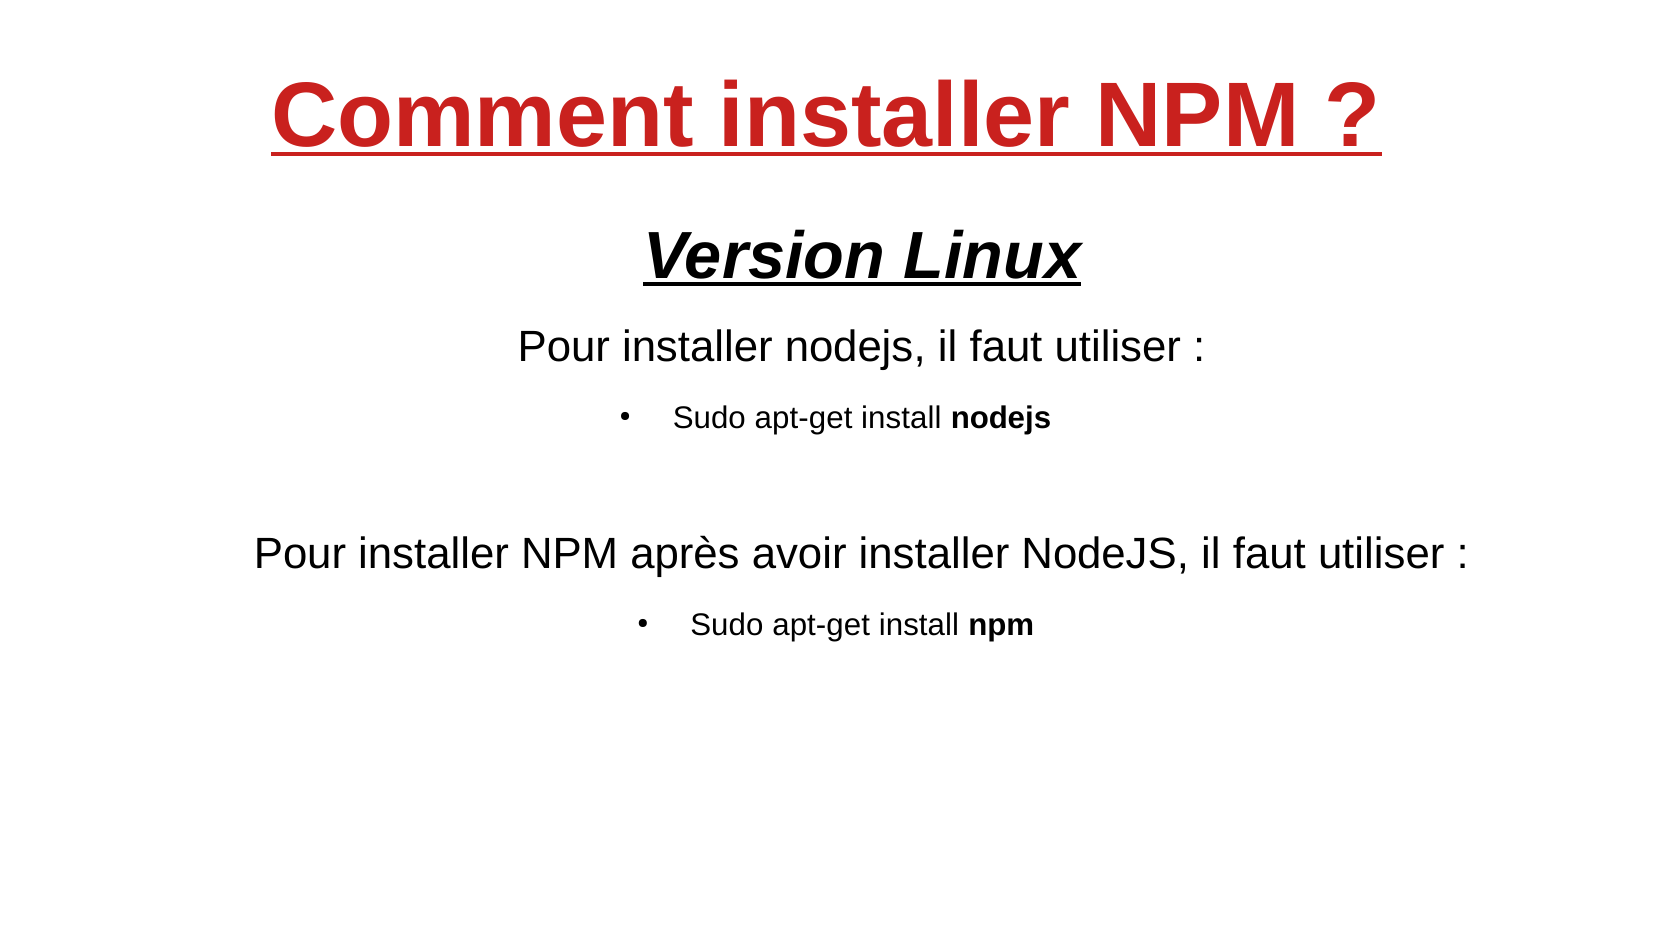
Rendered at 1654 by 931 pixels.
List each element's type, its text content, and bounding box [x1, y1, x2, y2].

list Version Linux Pour installer nodejs, il faut utiliser : Sudo apt-get install nodejs Pour installer NPM après avoir installer NodeJS, il faut utiliser : Sudo apt-get install npm [82, 217, 1571, 758]
title Comment installer NPM ? [82, 37, 1571, 193]
